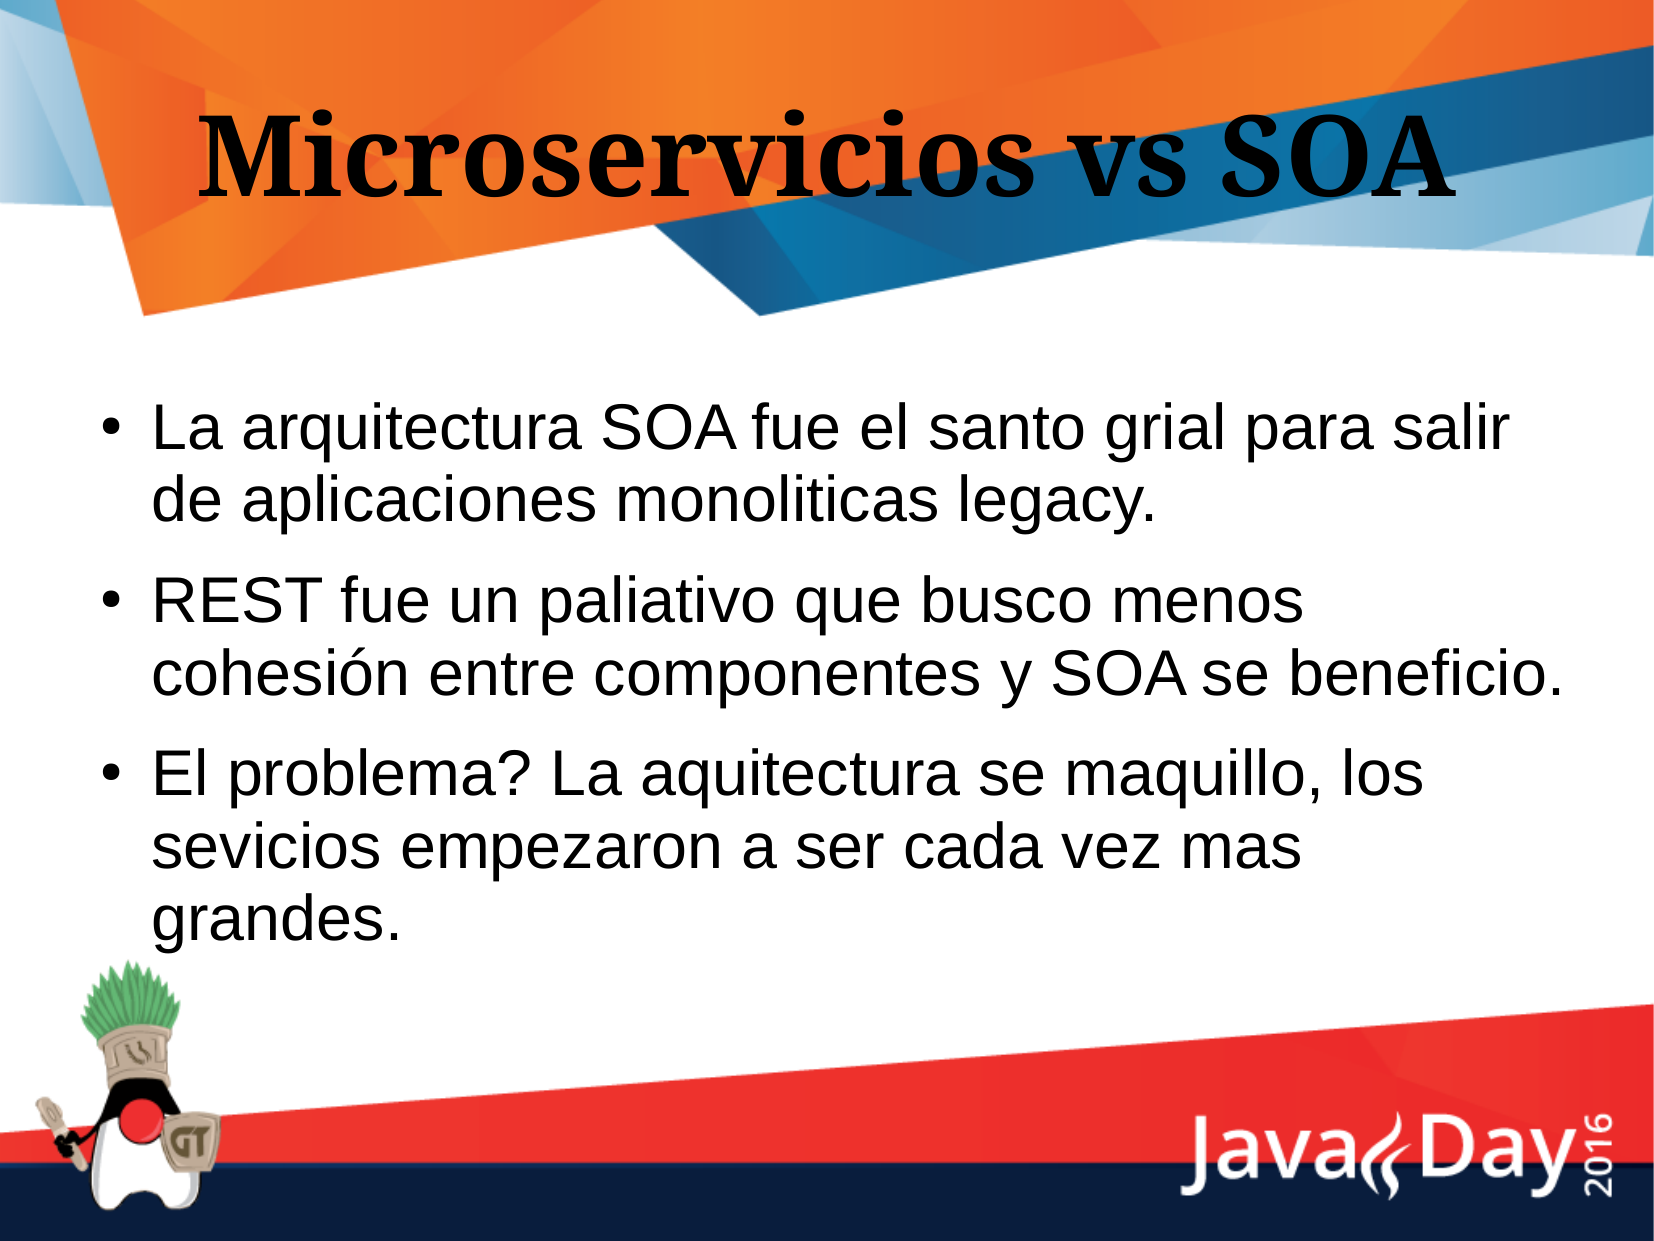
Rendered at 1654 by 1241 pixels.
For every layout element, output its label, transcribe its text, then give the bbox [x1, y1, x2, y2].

picture [0, 0, 1654, 1241]
list La arquitectura SOA fue el santo grial para salir de aplicaciones monoliticas legacy. REST fue un paliativo que busco menos cohesión entre componentes y SOA se beneficio. El problema? La aquitectura se maquillo, los sevicios empezaron a ser cada vez mas grandes. [82, 290, 1571, 1010]
title Microservicios vs SOA [82, 49, 1571, 257]
